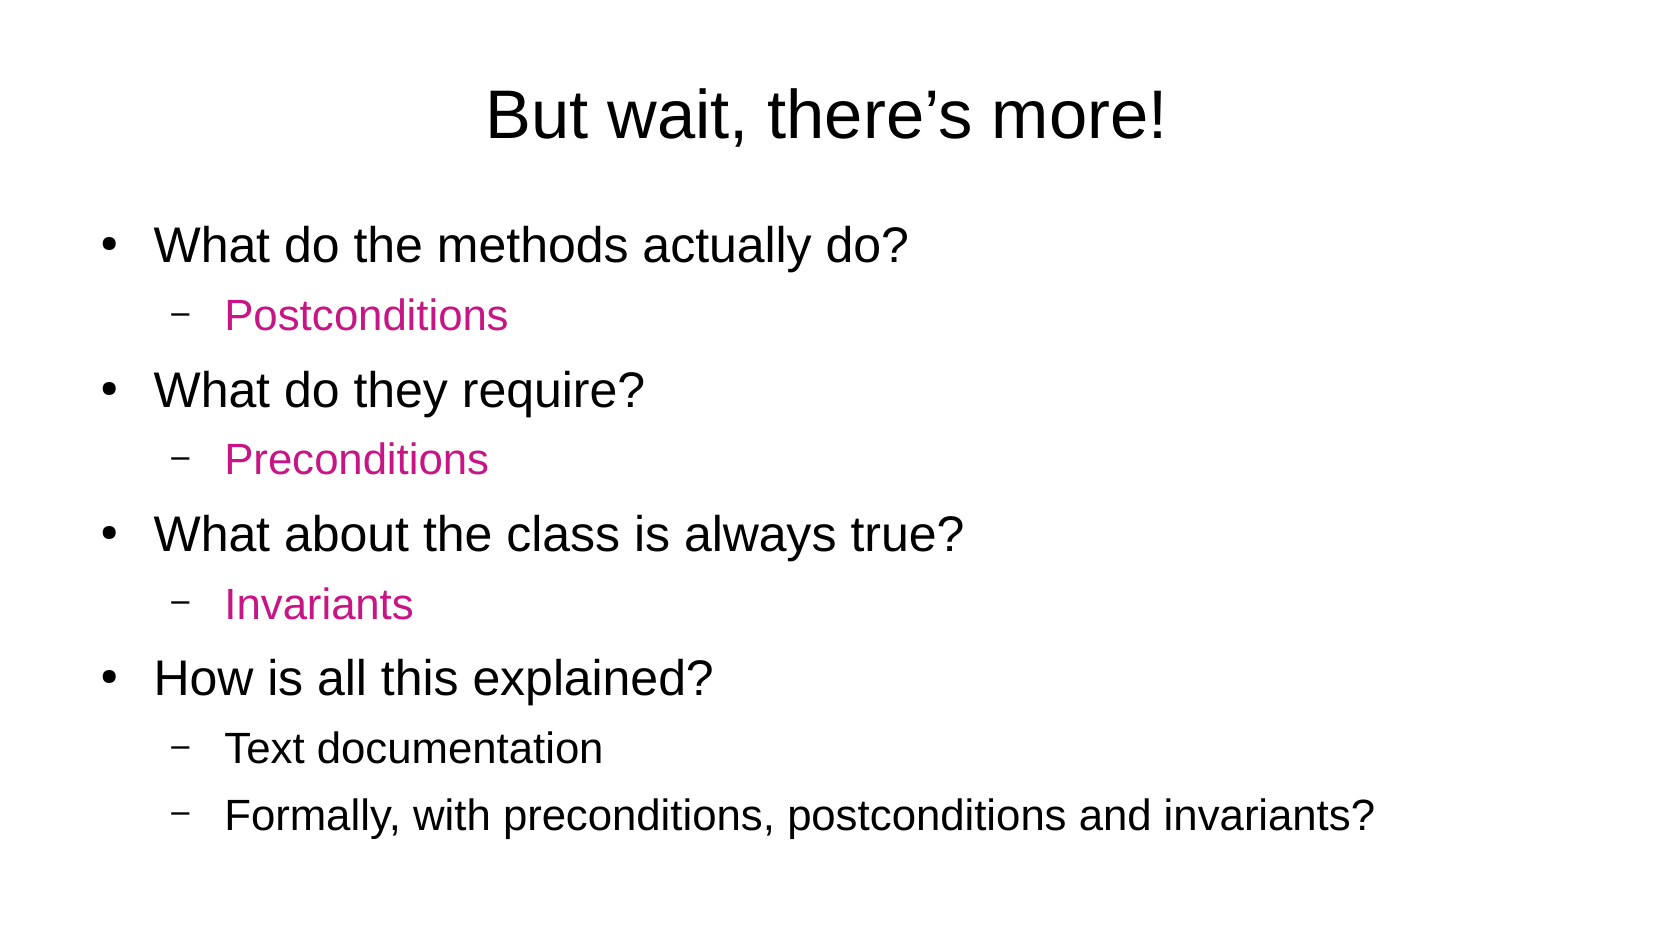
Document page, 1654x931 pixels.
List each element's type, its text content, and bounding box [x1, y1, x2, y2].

title But wait, there’s more! [82, 37, 1571, 193]
list What do the methods actually do? Postconditions What do they require? Preconditions What about the class is always true? Invariants How is all this explained? Text documentation Formally, with preconditions, postconditions and invariants? [82, 217, 1571, 931]
